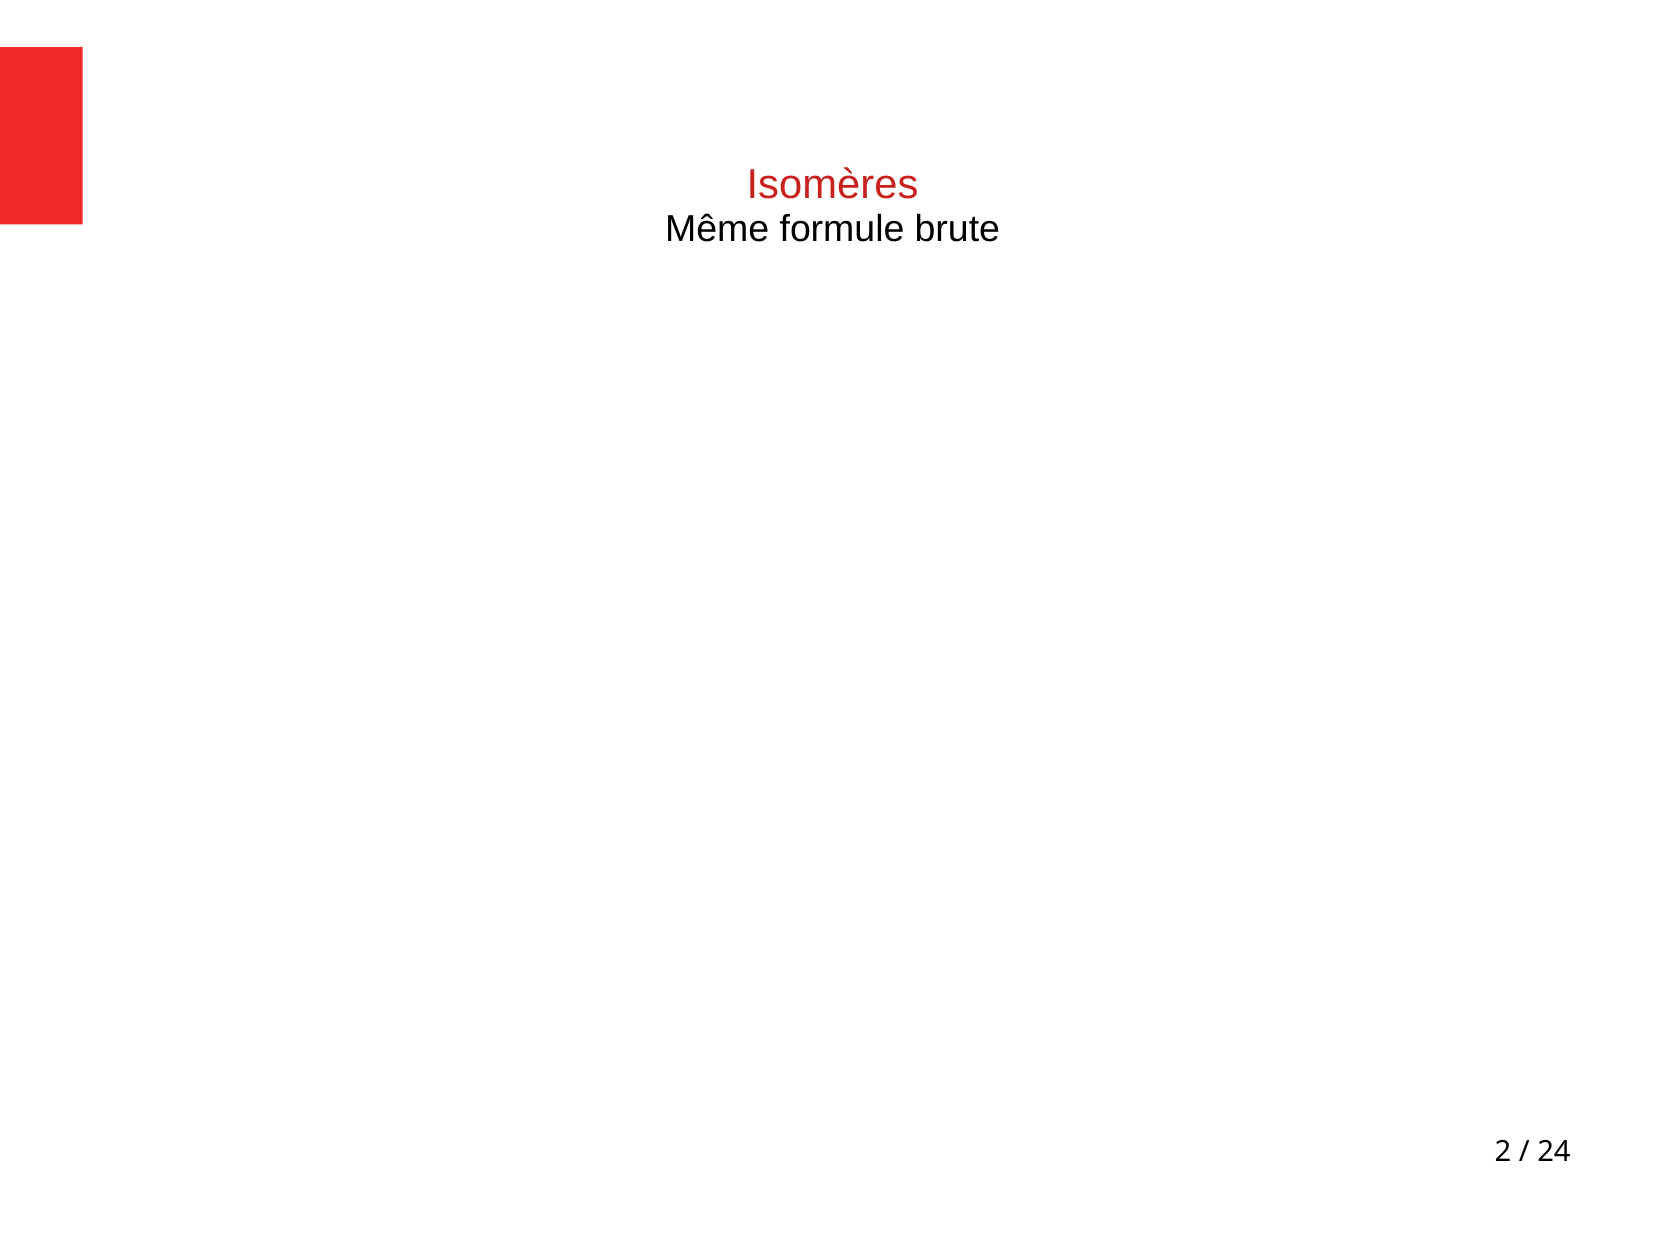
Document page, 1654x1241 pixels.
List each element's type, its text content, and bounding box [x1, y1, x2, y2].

text_box Isomères Même formule brute [625, 153, 1040, 257]
